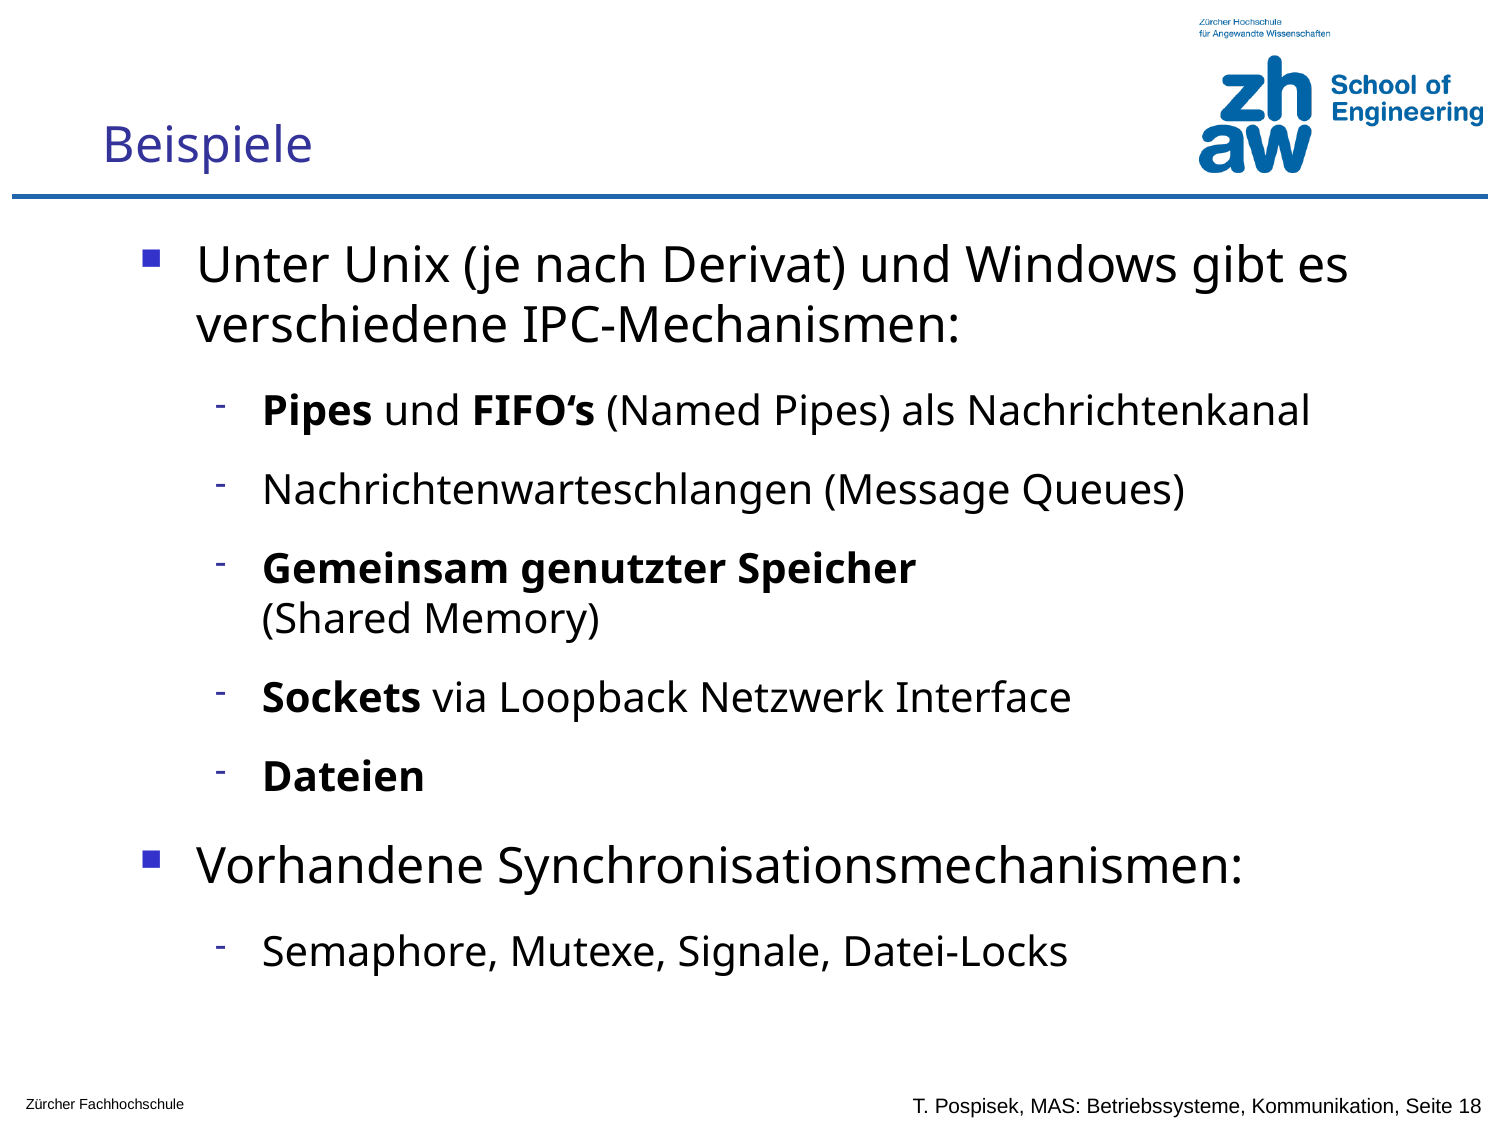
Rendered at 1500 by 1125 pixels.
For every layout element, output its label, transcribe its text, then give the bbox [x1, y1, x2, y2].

title Beispiele [87, 42, 1366, 181]
list Unter Unix (je nach Derivat) und Windows gibt es verschiedene IPC-Mechanismen: Pipes und FIFO‘s (Named Pipes) als Nachrichtenkanal Nachrichtenwarteschlangen (Message Queues) Gemeinsam genutzter Speicher (Shared Memory) Sockets via Loopback Netzwerk Interface Dateien Vorhandene Synchronisationsmechanismen: Semaphore, Mutexe, Signale, Datei-Locks [125, 224, 1388, 1000]
picture [1199, 19, 1483, 173]
